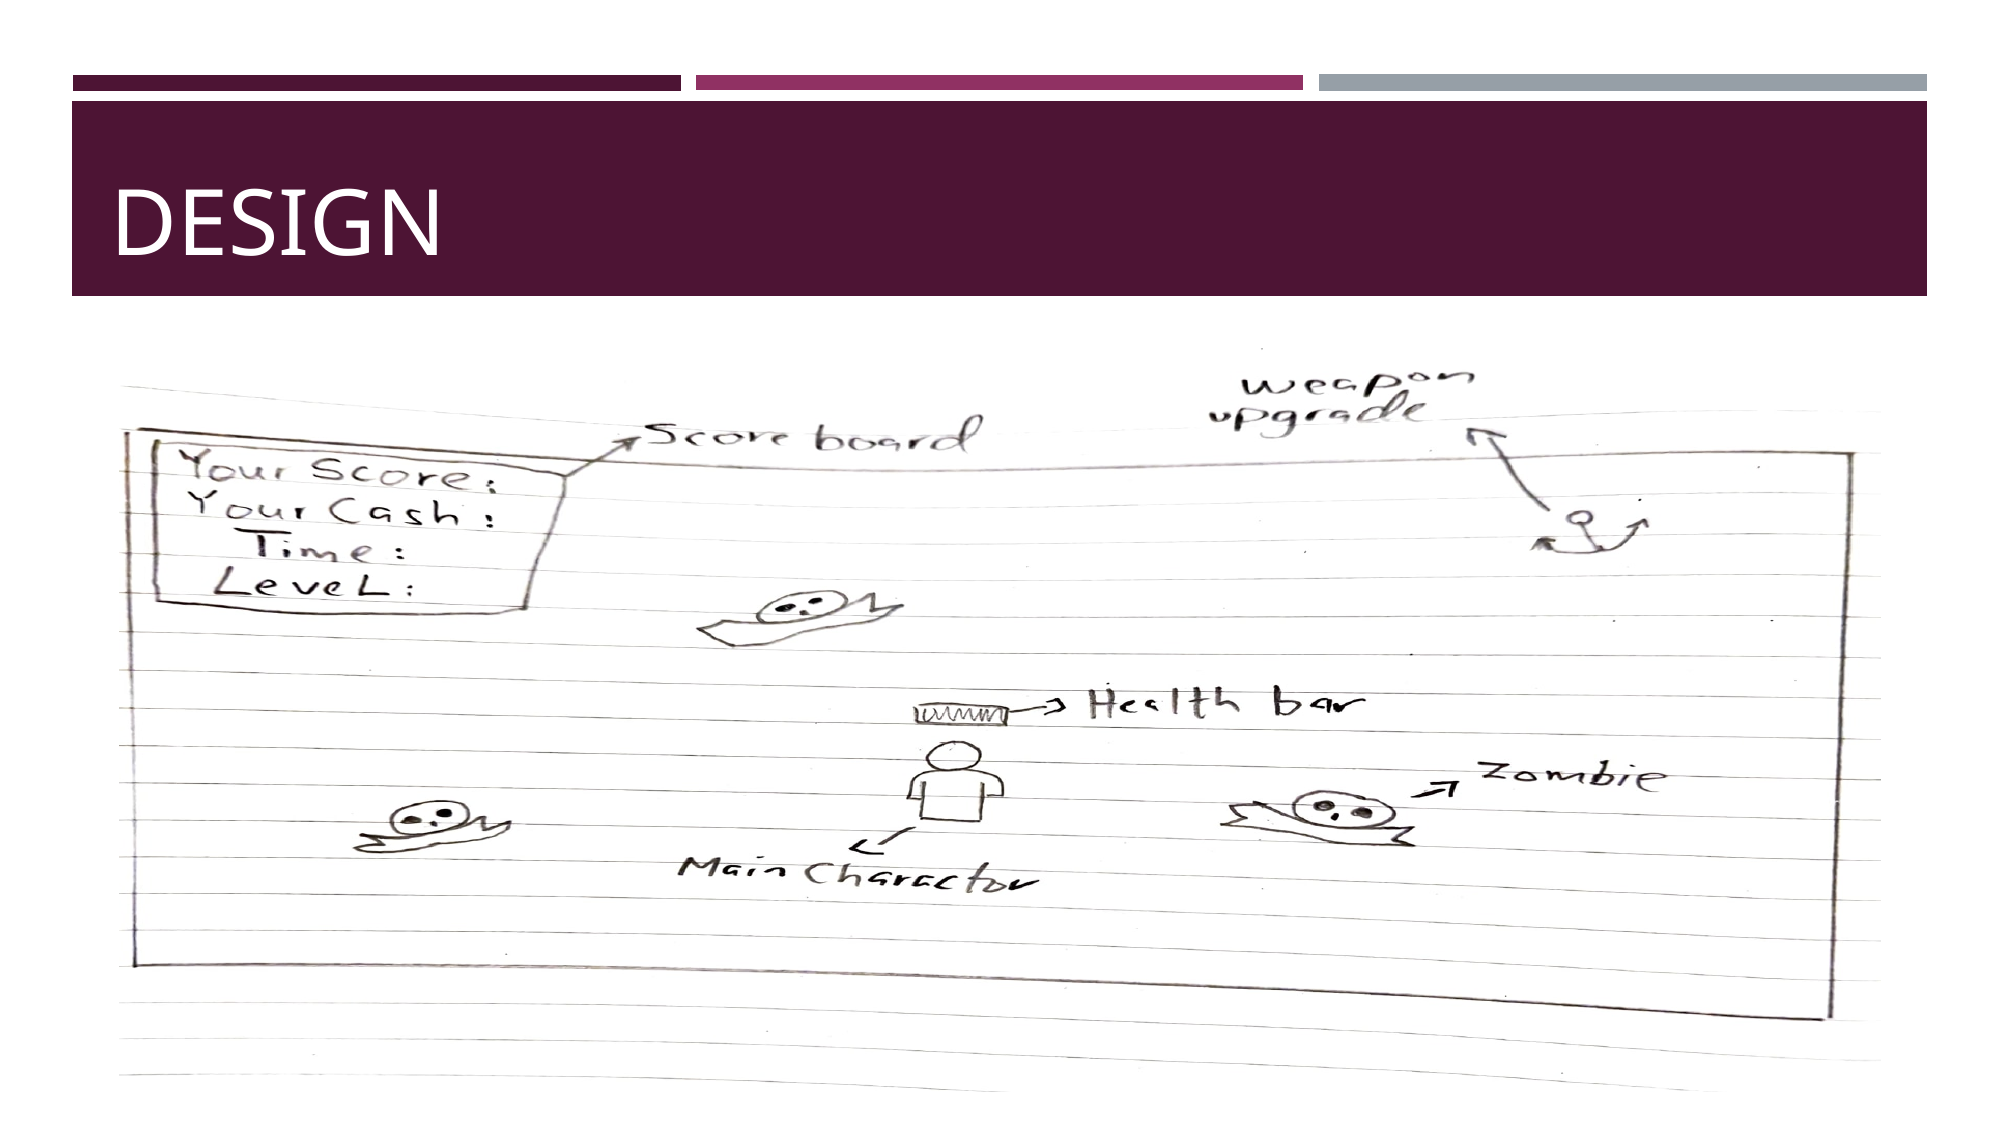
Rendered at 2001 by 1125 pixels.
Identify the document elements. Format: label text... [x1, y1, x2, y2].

title Design [95, 115, 1905, 282]
picture [119, 343, 1881, 1093]
